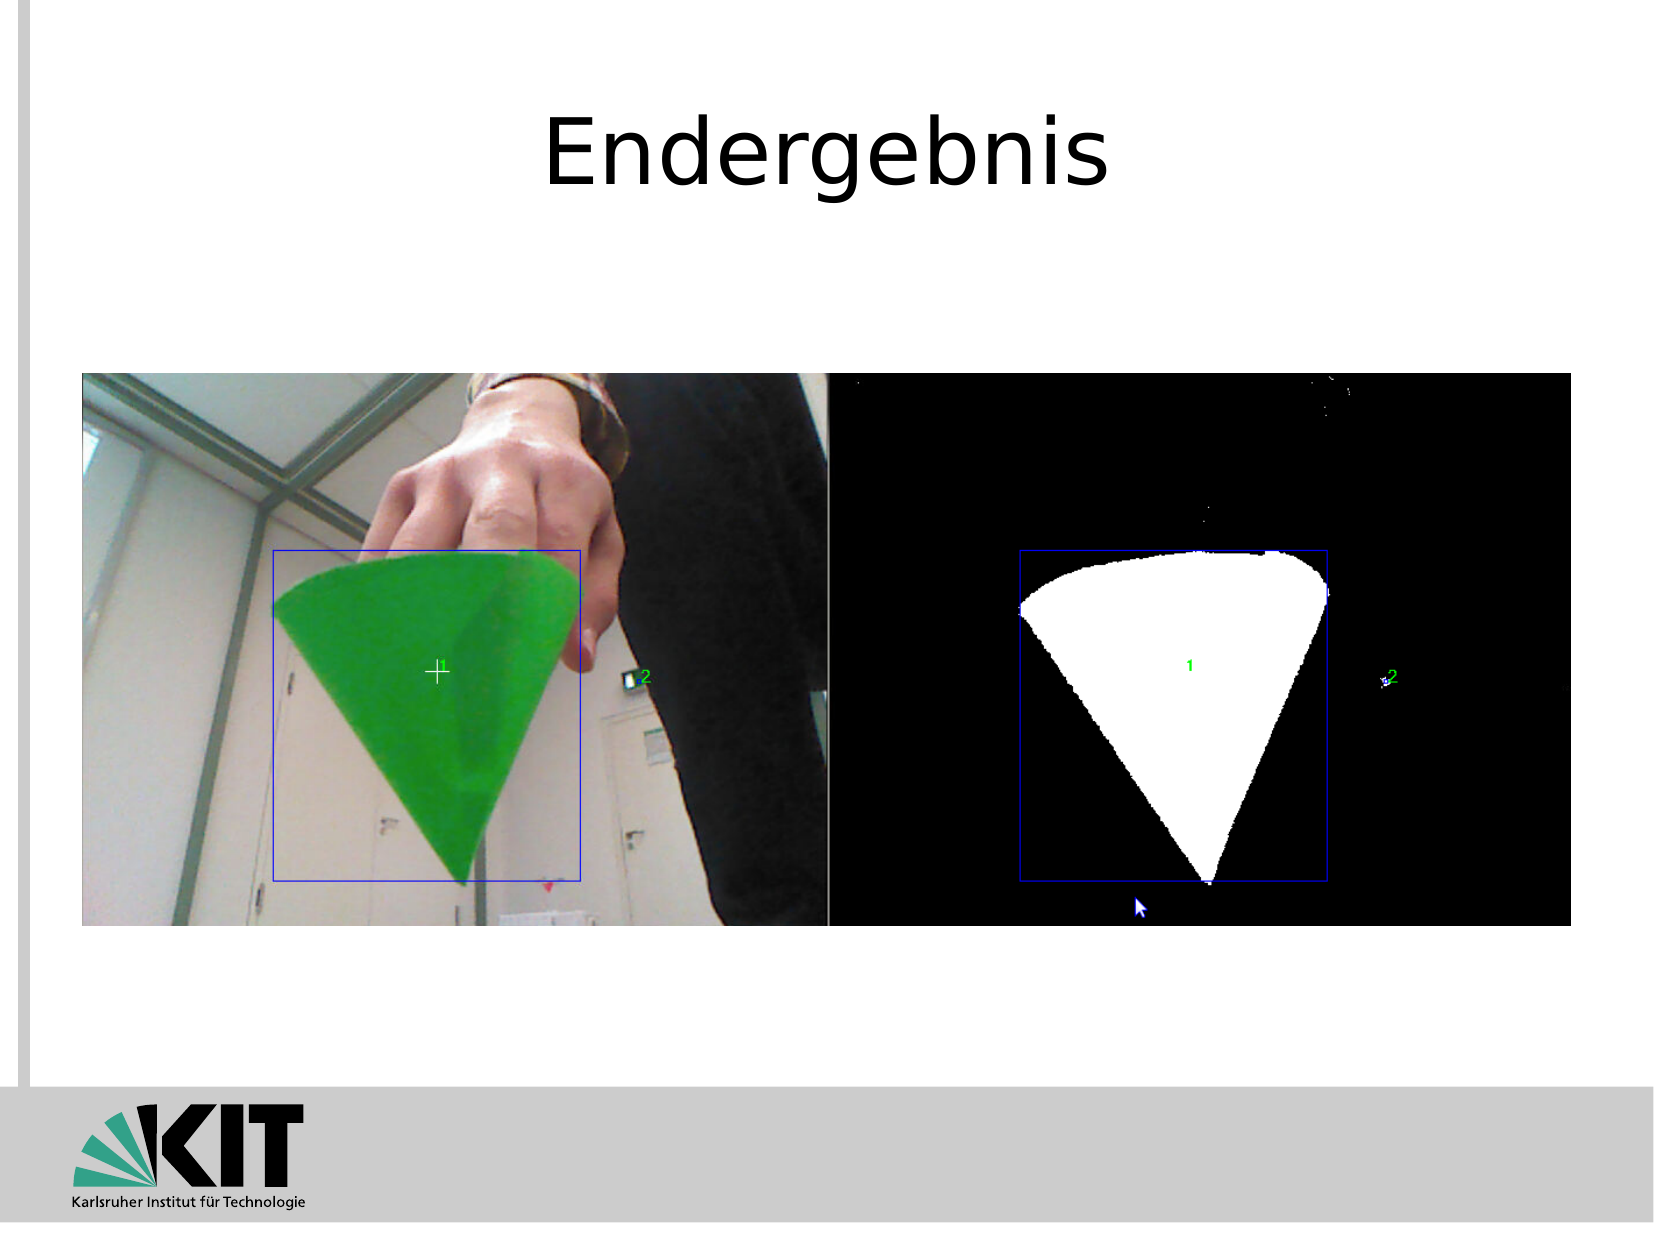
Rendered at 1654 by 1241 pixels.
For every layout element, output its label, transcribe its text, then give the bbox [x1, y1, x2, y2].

picture [70, 1098, 308, 1217]
text_box [0, 1086, 1654, 1223]
picture [82, 373, 1571, 926]
title Endergebnis [82, 49, 1571, 257]
